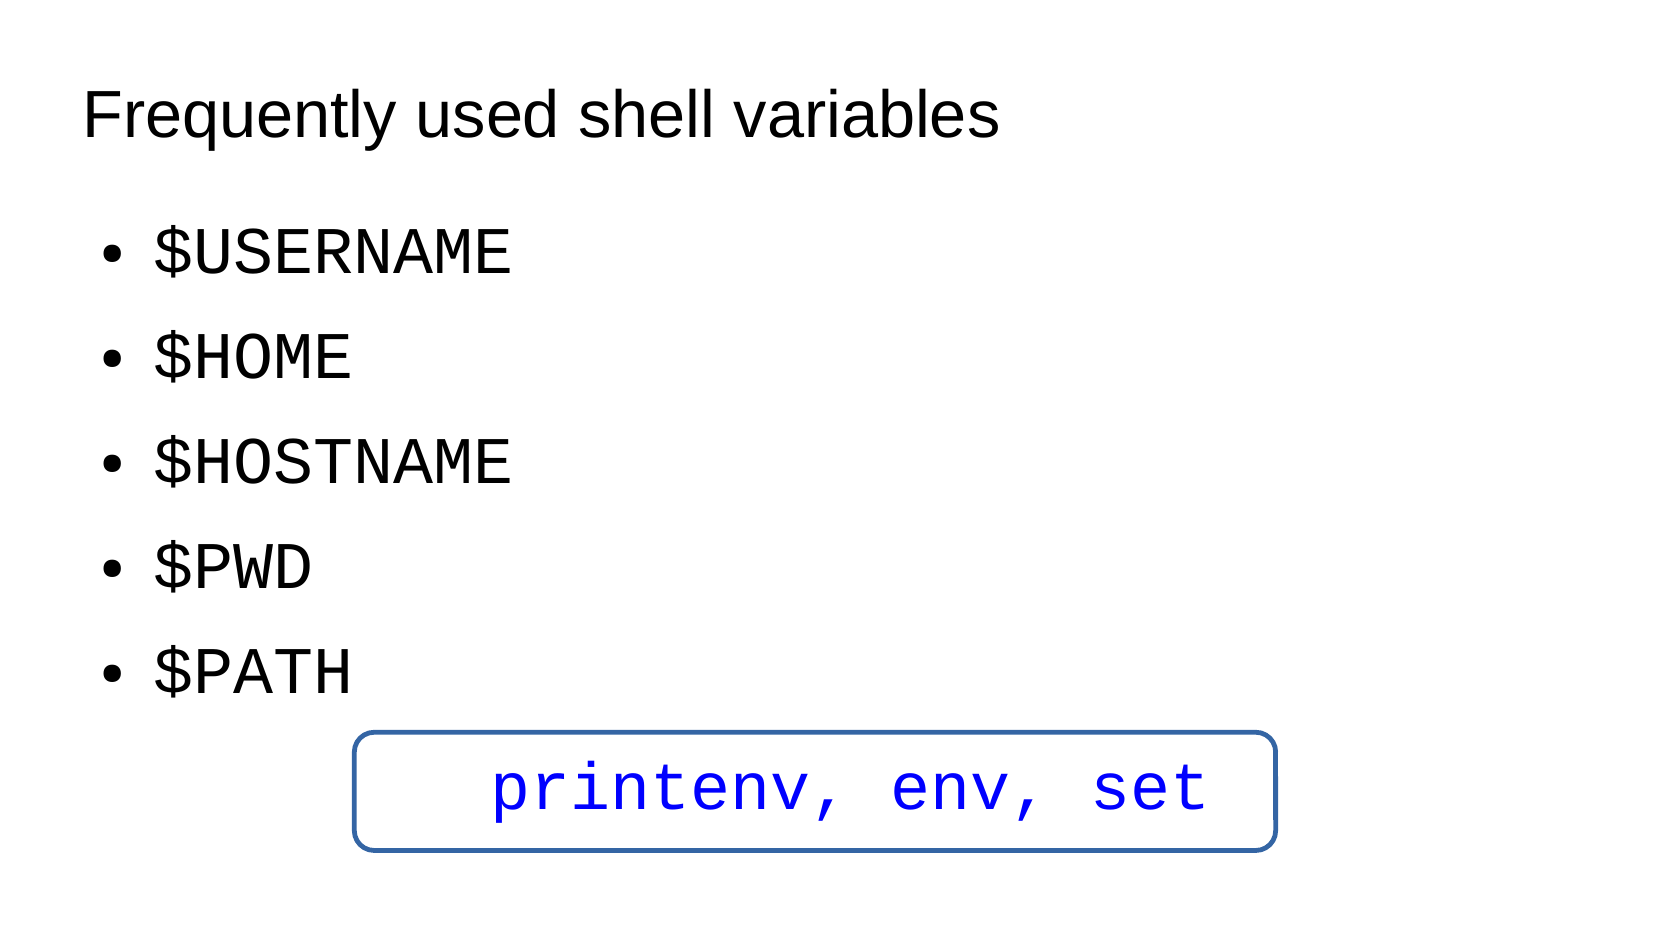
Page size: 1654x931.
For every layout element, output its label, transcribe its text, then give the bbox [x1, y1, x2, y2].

text_box printenv, env, set [354, 732, 1276, 851]
title Frequently used shell variables [82, 37, 1571, 193]
list $USERNAME $HOME $HOSTNAME $PWD $PATH [82, 217, 1571, 758]
